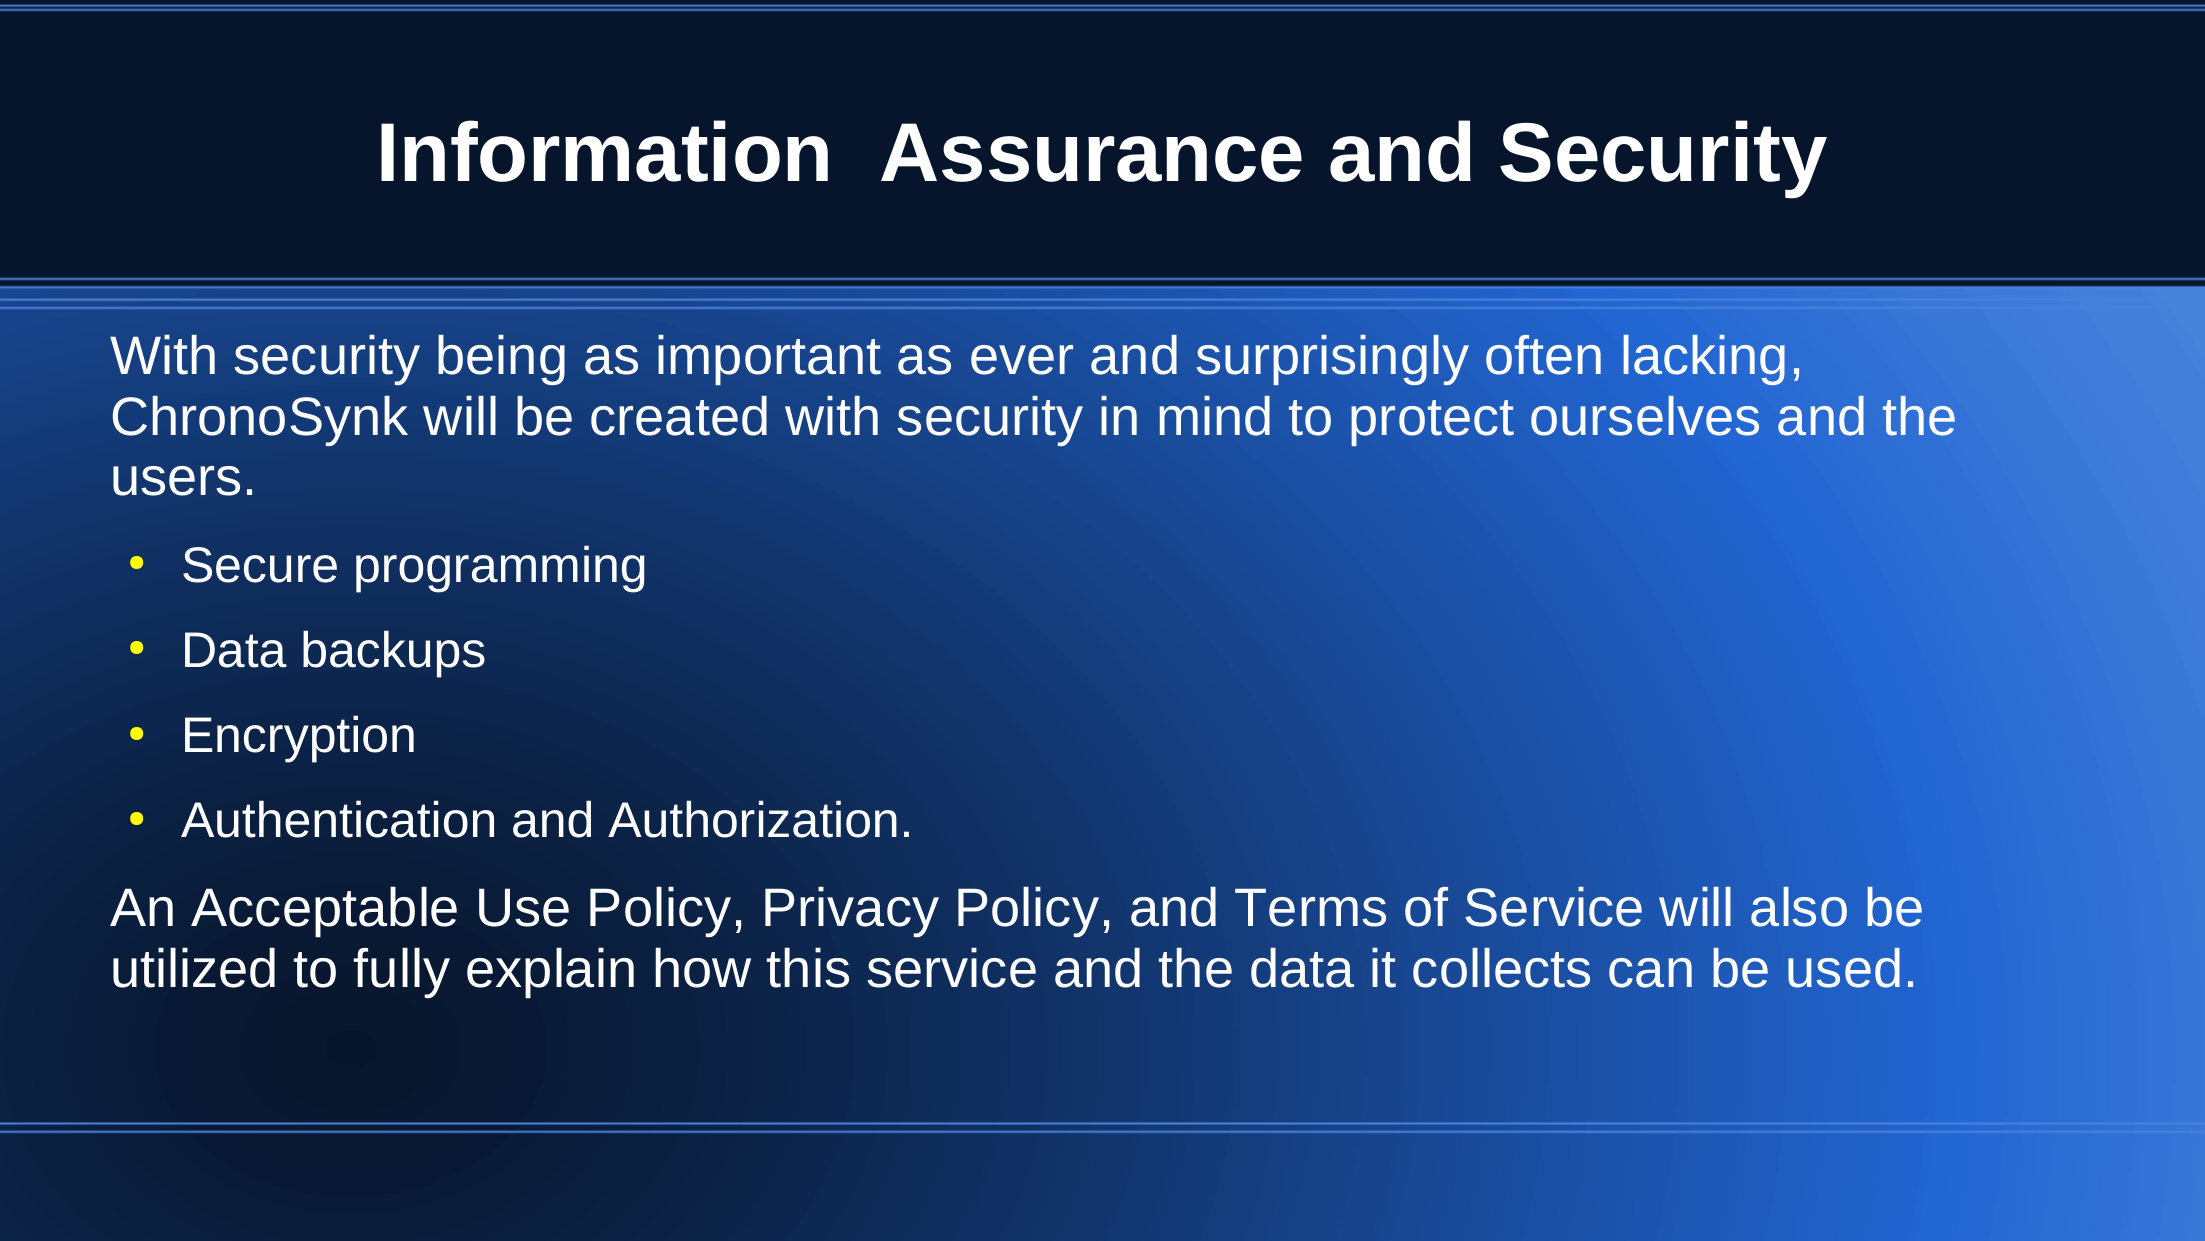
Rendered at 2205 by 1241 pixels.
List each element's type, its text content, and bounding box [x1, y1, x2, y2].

list With security being as important as ever and surprisingly often lacking, ChronoSynk will be created with security in mind to protect ourselves and the users. Secure programming Data backups Encryption Authentication and Authorization. An Acceptable Use Policy, Privacy Policy, and Terms of Service will also be utilized to fully explain how this service and the data it collects can be used. [110, 325, 2095, 1241]
picture [0, 0, 2205, 1241]
title Information Assurance and Security [110, 49, 2095, 257]
